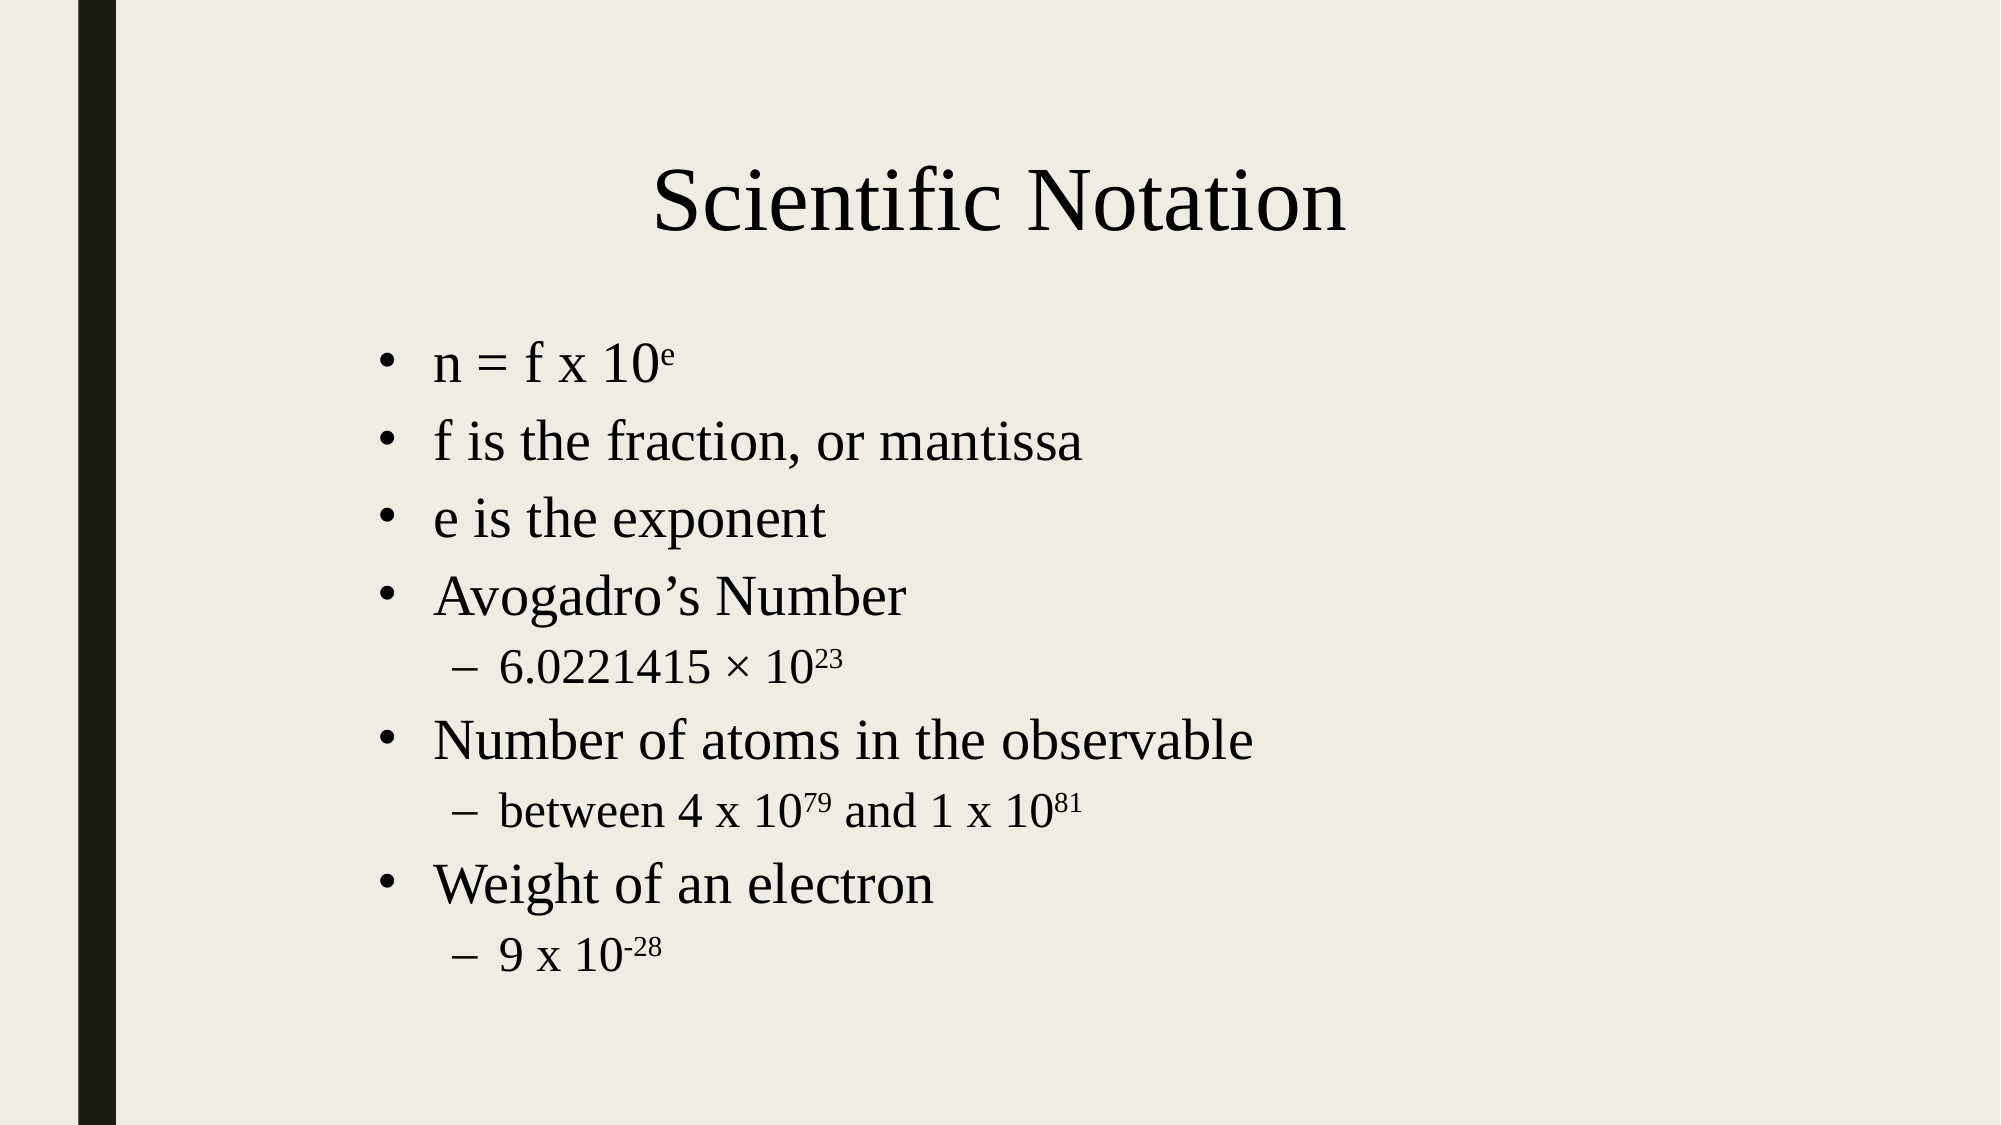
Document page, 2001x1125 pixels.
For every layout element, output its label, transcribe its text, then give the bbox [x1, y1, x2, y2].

text_box Scientific Notation [362, 99, 1638, 288]
text_box n = f x 10e f is the fraction, or mantissa e is the exponent Avogadro’s Number 6.0221415 × 1023 Number of atoms in the observable between 4 x 1079 and 1 x 1081 Weight of an electron 9 x 10-28 [362, 324, 1638, 1000]
